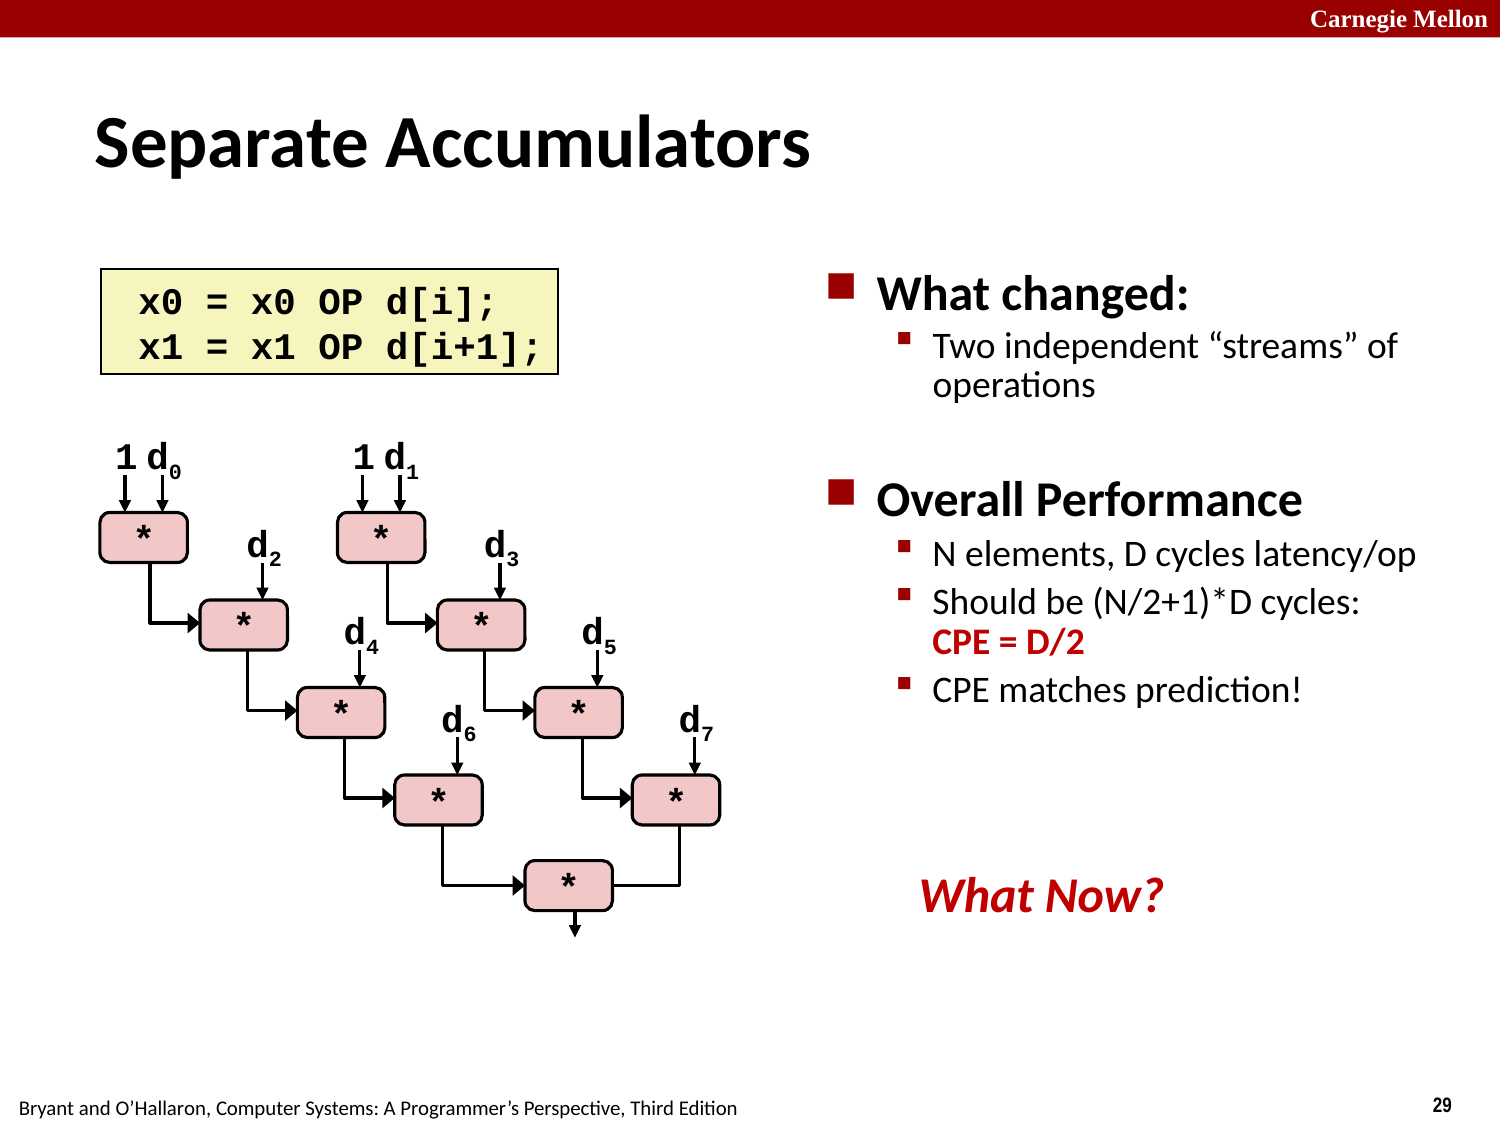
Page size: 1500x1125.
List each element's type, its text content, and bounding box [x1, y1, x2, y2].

text_box * [199, 600, 288, 651]
text_box * [337, 512, 425, 563]
text_box * [632, 774, 720, 826]
text_box 1 [345, 424, 376, 485]
text_box What changed: Two independent “streams” of operations Overall Performance N elements, D cycles latency/op Should be (N/2+1)*D cycles: CPE = D/2 CPE matches prediction! [814, 262, 1463, 775]
text_box * [534, 687, 623, 738]
text_box d0 [138, 424, 190, 491]
text_box x0 = x0 OP d[i]; x1 = x1 OP d[i+1]; [101, 269, 559, 374]
text_box * [437, 600, 525, 651]
text_box d6 [433, 687, 485, 754]
text_box d5 [573, 599, 625, 666]
text_box d1 [376, 424, 427, 491]
text_box 1 [107, 424, 138, 485]
text_box * [297, 687, 385, 738]
text_box d4 [336, 599, 387, 666]
title Separate Accumulators [79, 75, 1325, 200]
text_box * [524, 860, 613, 911]
text_box * [394, 774, 483, 826]
text_box d3 [476, 512, 527, 579]
text_box d2 [238, 512, 290, 579]
text_box * [99, 512, 188, 563]
text_box d7 [670, 687, 722, 754]
text_box What Now? [903, 855, 1180, 930]
